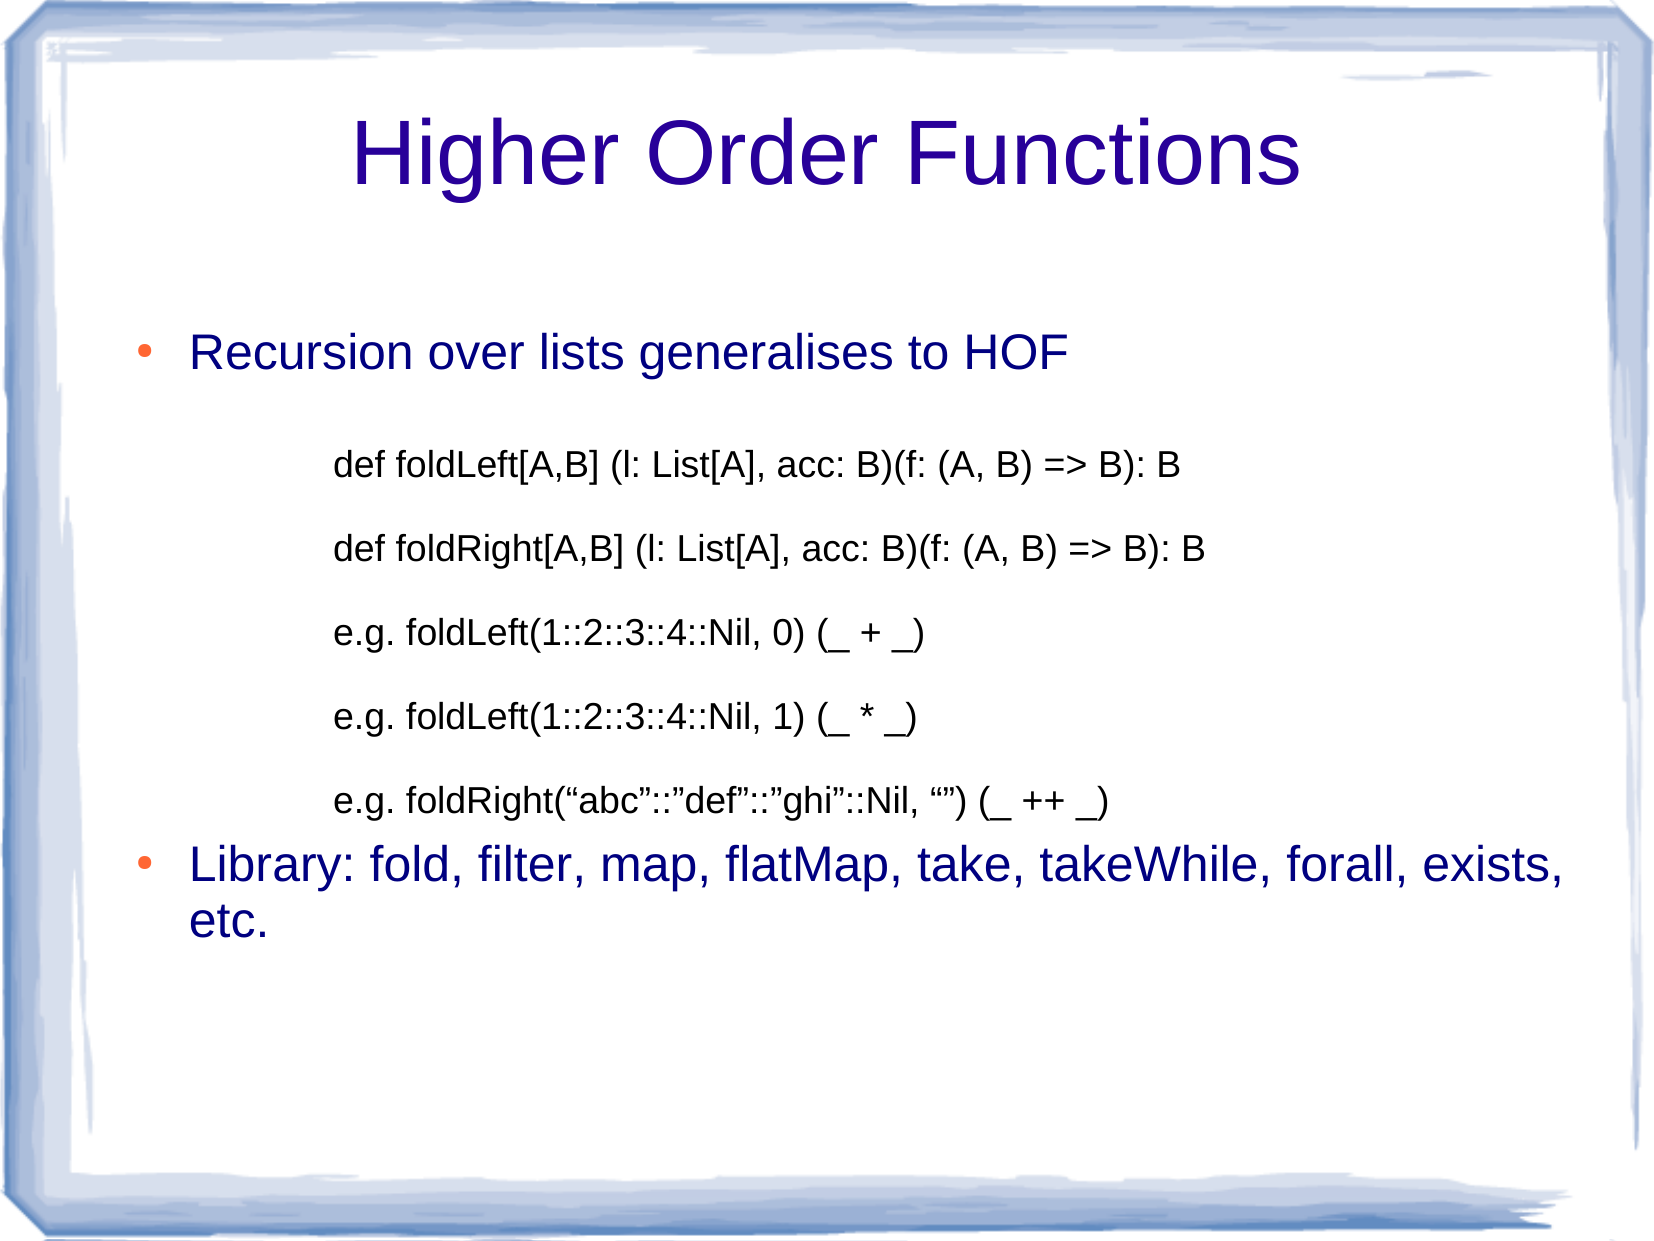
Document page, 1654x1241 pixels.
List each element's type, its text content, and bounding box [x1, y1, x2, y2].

list Recursion over lists generalises to HOF Library: fold, filter, map, flatMap, take, takeWhile, forall, exists, etc. [118, 324, 1571, 1045]
text_box def foldLeft[A,B] (l: List[A], acc: B)(f: (A, B) => B): B def foldRight[A,B] (l: List[A], acc: B)(f: (A, B) => B): B e.g. foldLeft(1::2::3::4::Nil, 0) (_ + _) e.g. foldLeft(1::2::3::4::Nil, 1) (_ * _) e.g. foldRight(“abc”::”def”::”ghi”::Nil, “”) (_ ++ _) [318, 436, 1223, 872]
picture [0, 0, 1654, 1241]
title Higher Order Functions [82, 49, 1571, 257]
